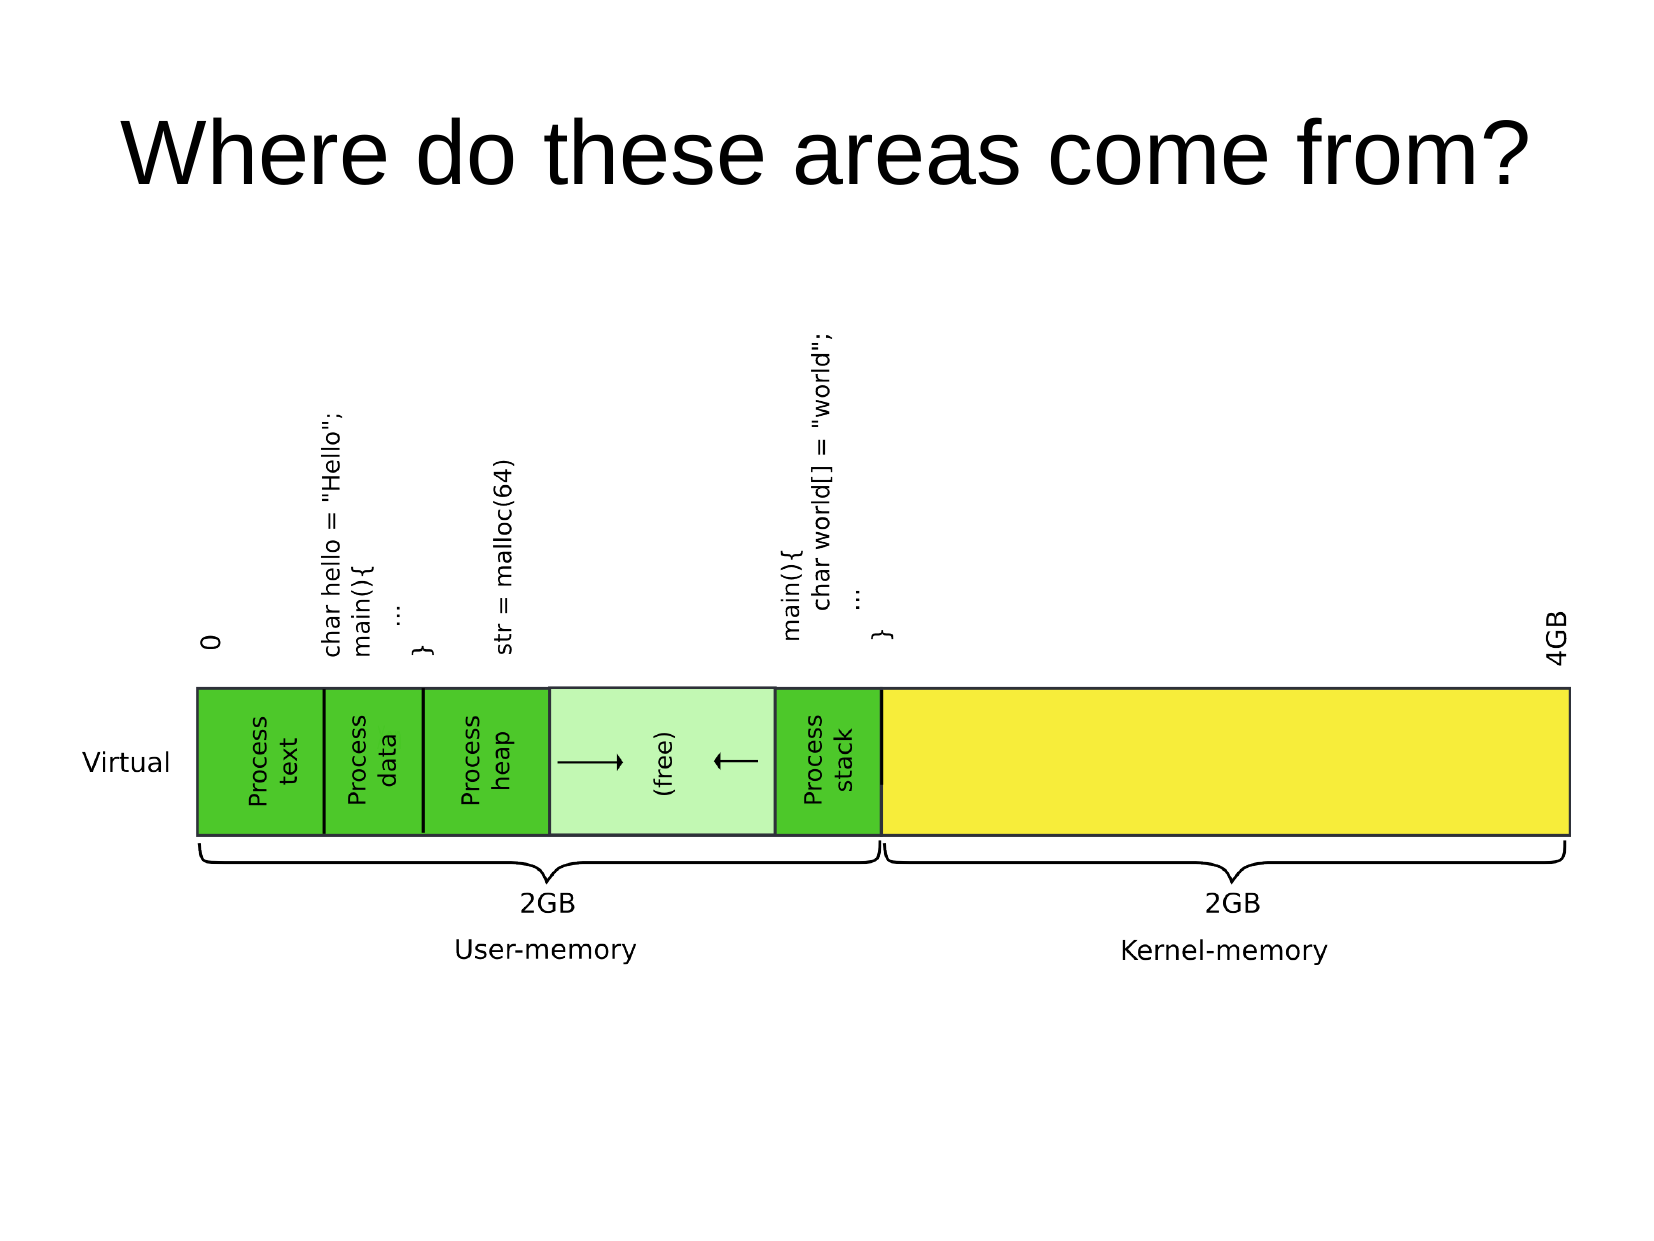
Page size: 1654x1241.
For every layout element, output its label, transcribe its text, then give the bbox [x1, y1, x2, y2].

title Where do these areas come from? [82, 49, 1571, 257]
picture [82, 335, 1571, 965]
